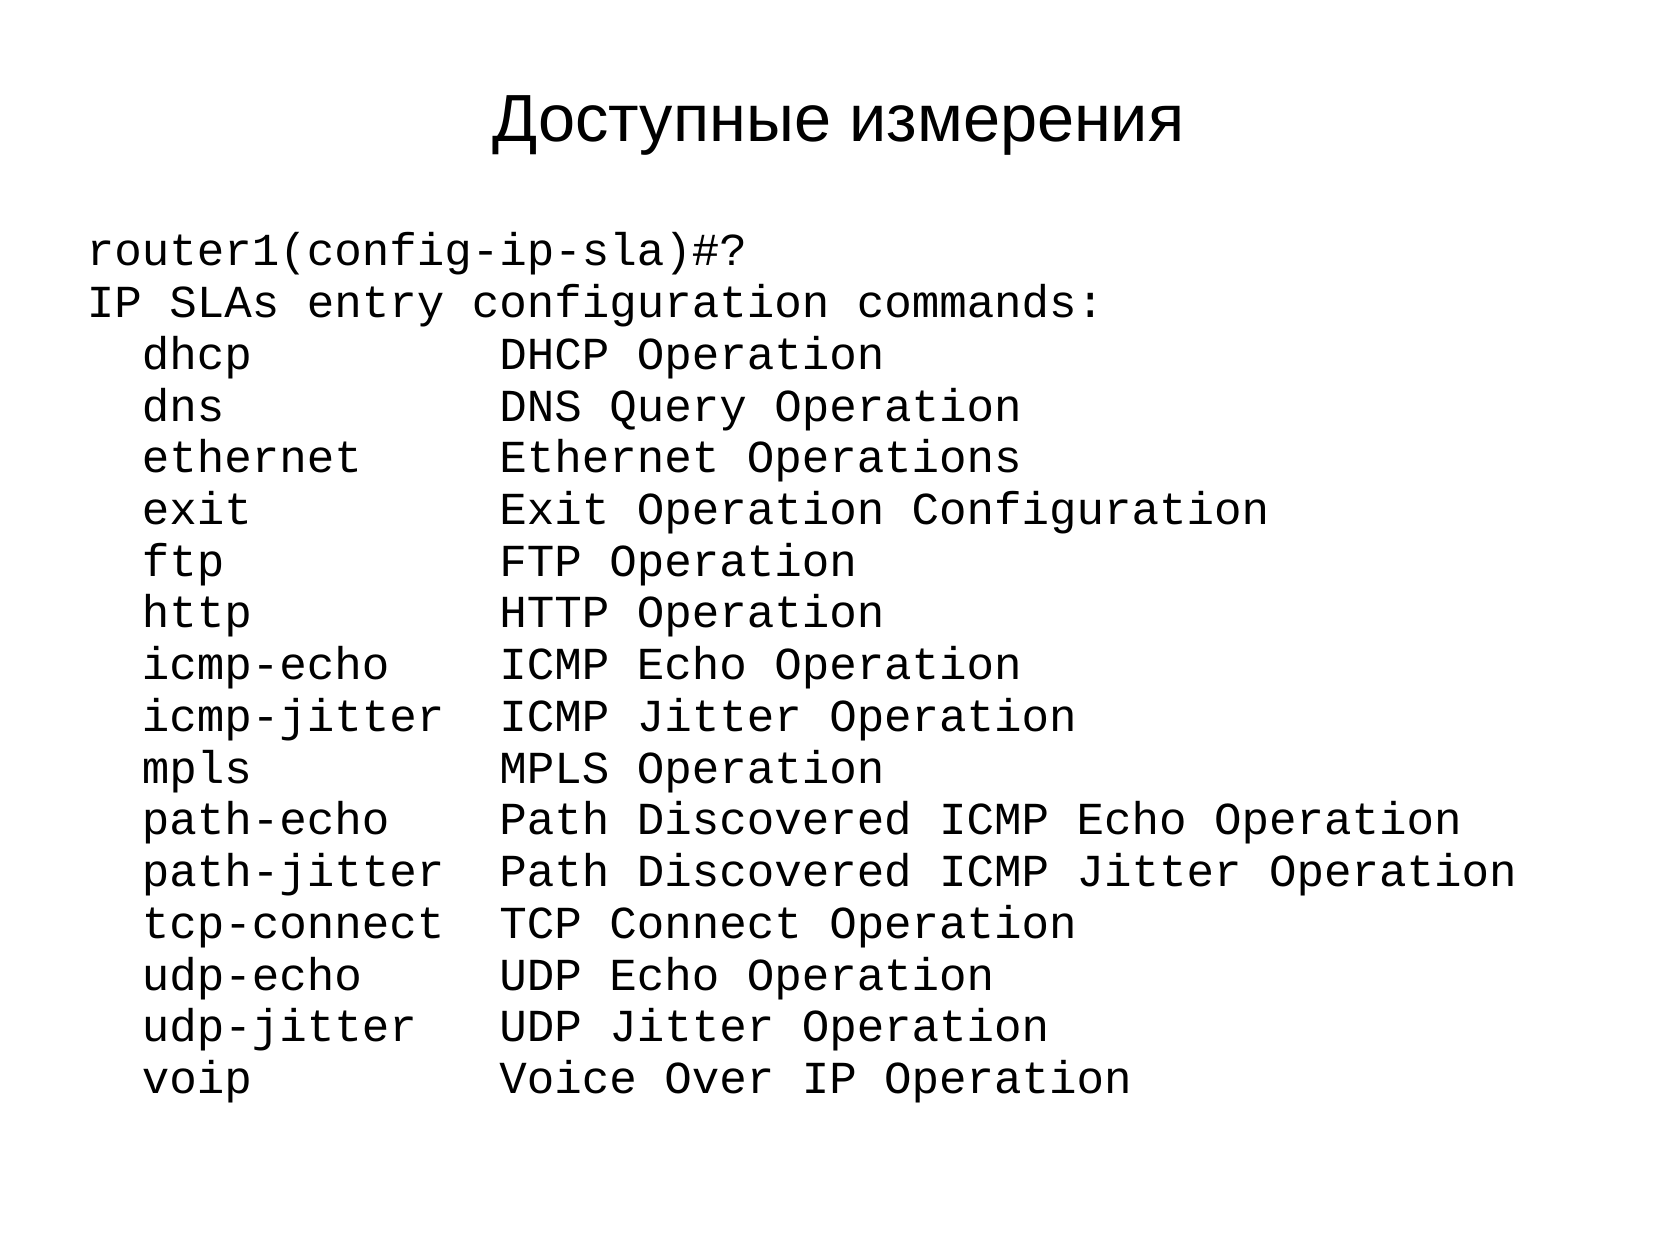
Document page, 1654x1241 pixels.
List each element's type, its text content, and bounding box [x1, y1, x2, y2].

title Доступные измерения [82, 49, 1571, 151]
subtitle router1(config-ip-sla)#? IP SLAs entry configuration commands: dhcp DHCP Operation dns DNS Query Operation ethernet Ethernet Operations exit Exit Operation Configuration ftp FTP Operation http HTTP Operation icmp-echo ICMP Echo Operation icmp-jitter ICMP Jitter Operation mpls MPLS Operation path-echo Path Discovered ICMP Echo Operation path-jitter Path Discovered ICMP Jitter Operation tcp-connect TCP Connect Operation udp-echo UDP Echo Operation udp-jitter UDP Jitter Operation voip Voice Over IP Operation [86, 225, 1576, 1162]
